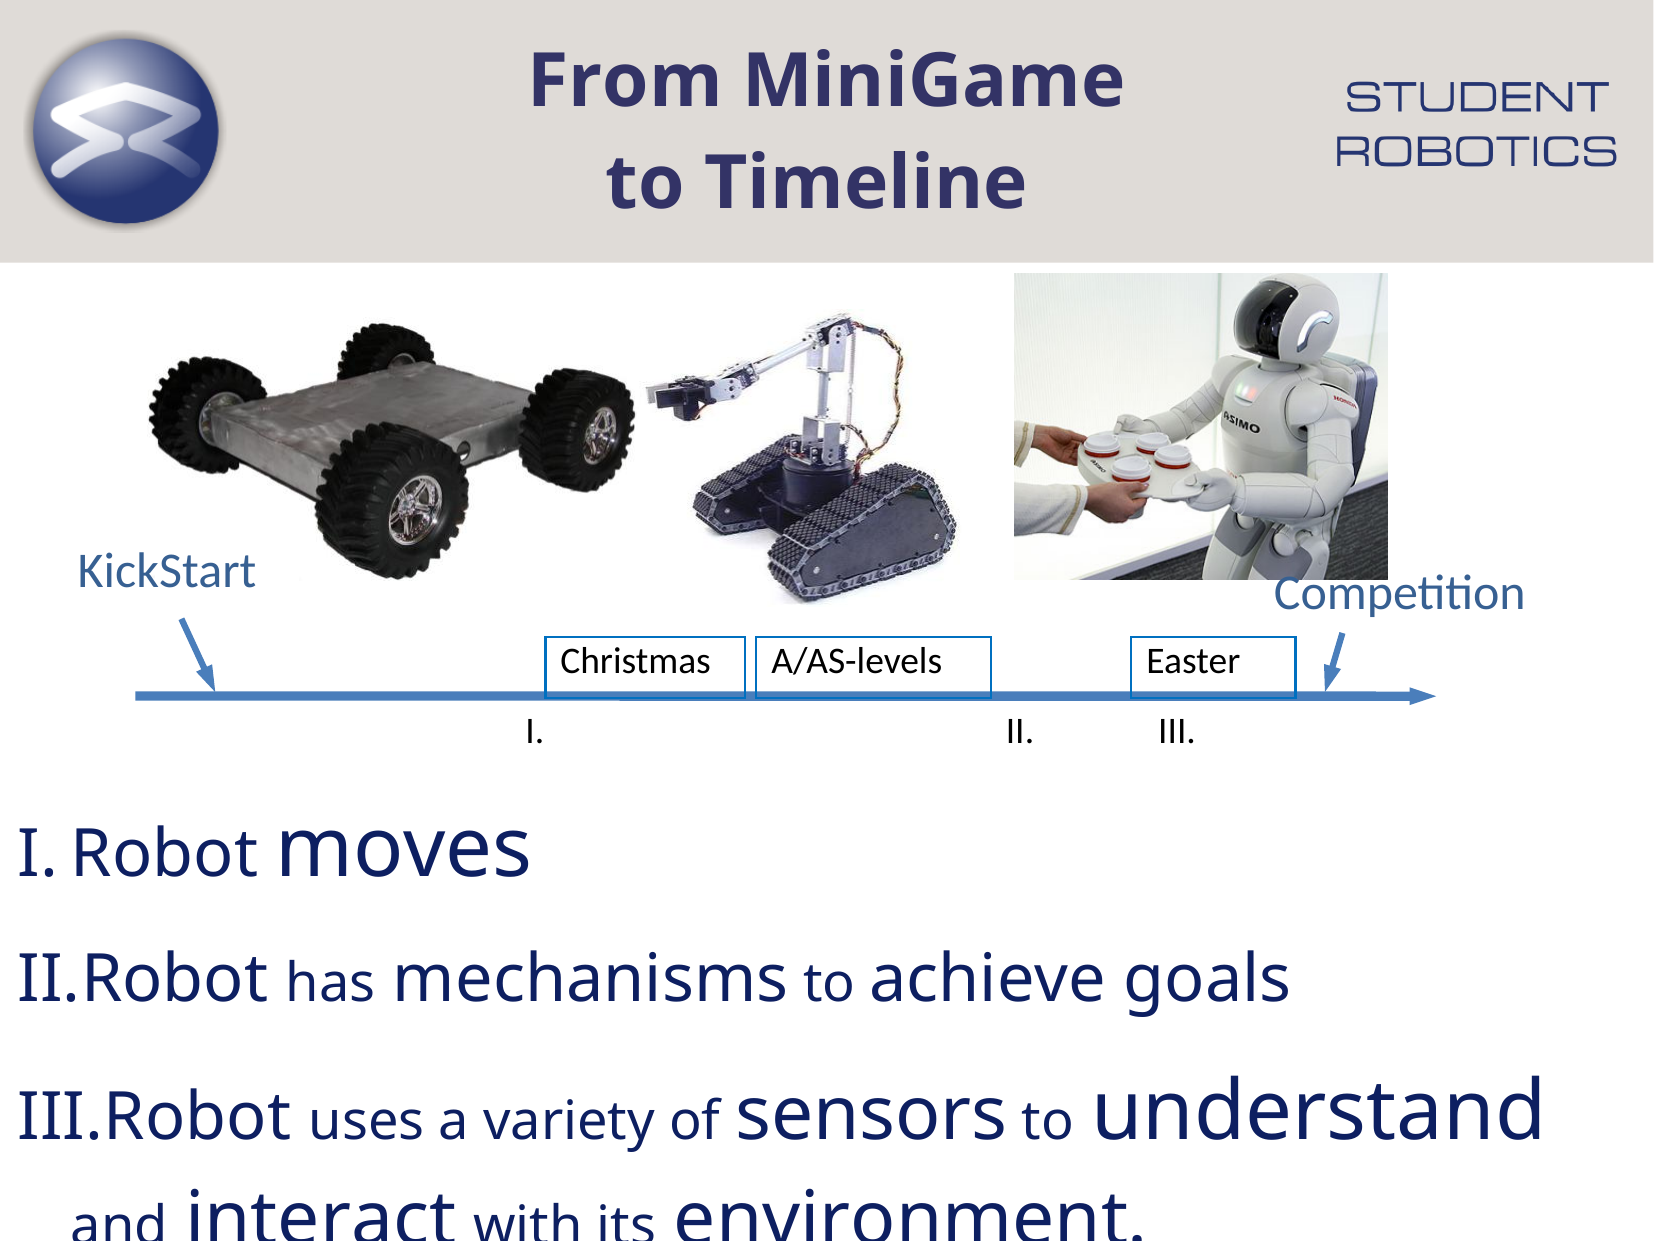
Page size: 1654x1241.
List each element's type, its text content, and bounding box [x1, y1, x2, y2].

text_box I. [510, 707, 569, 769]
text_box III. [1143, 707, 1226, 769]
text_box Easter [1131, 637, 1296, 699]
picture [147, 309, 968, 607]
title From MiniGame to Timeline [82, 0, 1571, 257]
text_box KickStart [62, 542, 301, 619]
list Robot moves Robot has mechanisms to achieve goals Robot uses a variety of sensors to understand and interact with its environment. [0, 787, 1654, 1241]
text_box Christmas [545, 637, 745, 699]
text_box Competition [1258, 564, 1546, 641]
picture [1571, 68, 1633, 174]
text_box A/AS-levels [756, 637, 991, 699]
picture [1014, 273, 1388, 580]
text_box II. [990, 707, 1073, 769]
picture [9, 19, 82, 245]
